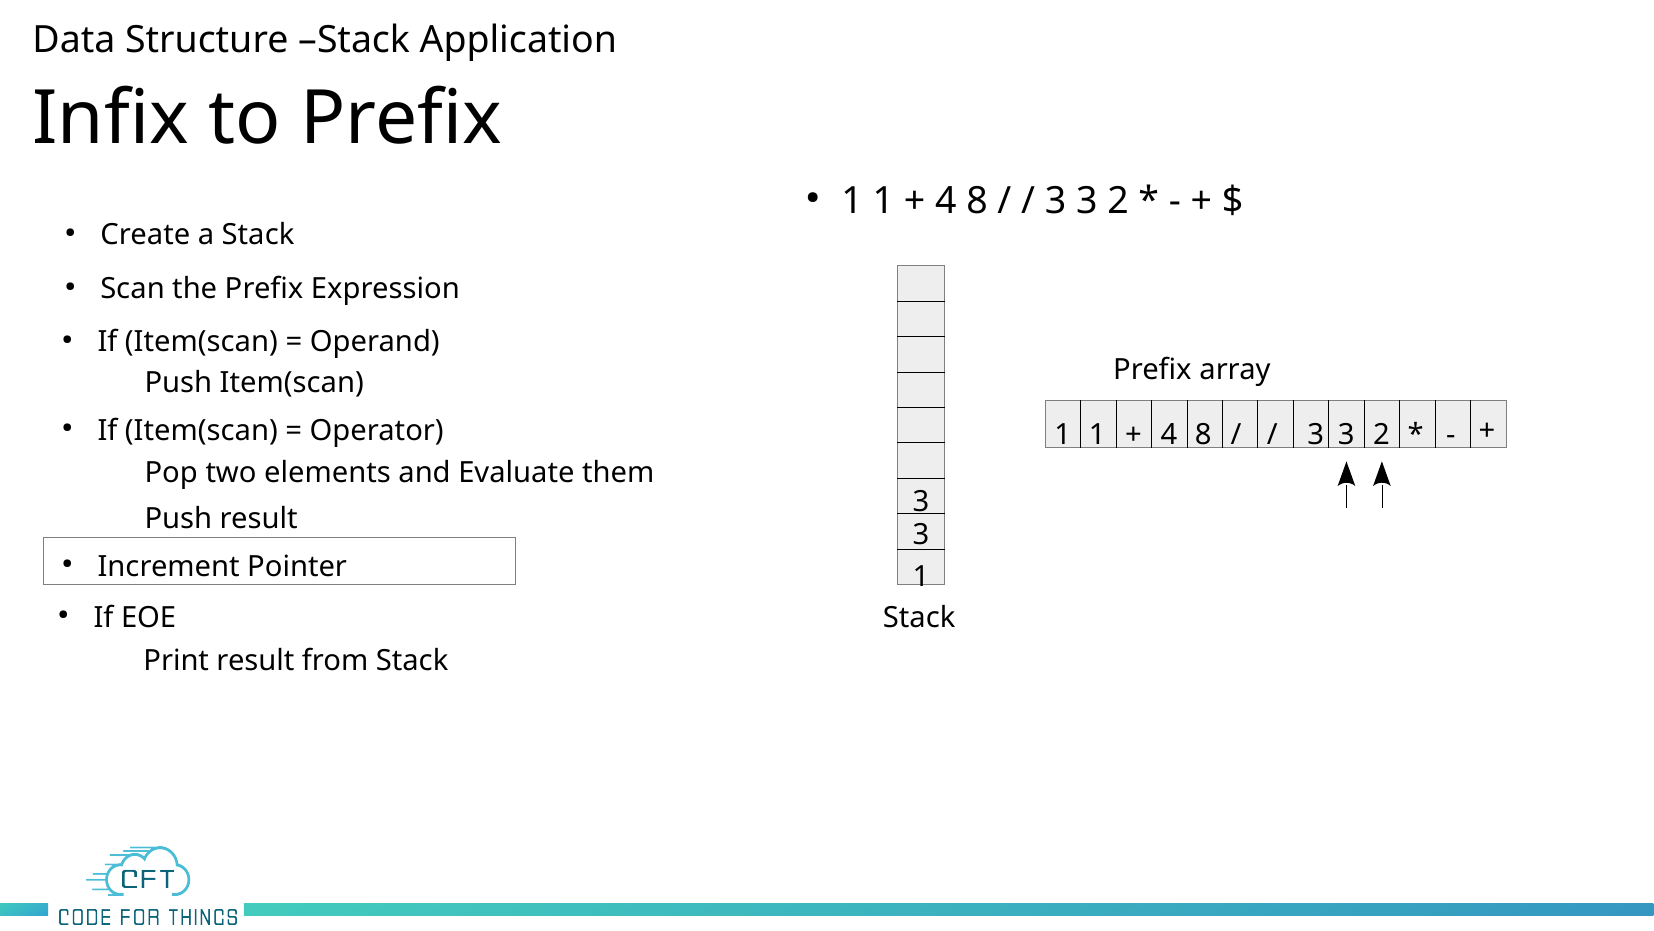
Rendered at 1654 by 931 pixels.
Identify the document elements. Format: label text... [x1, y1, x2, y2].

text_box Increment Pointer [47, 537, 621, 597]
text_box Create a Stack [50, 206, 355, 266]
text_box 1 [1074, 406, 1123, 456]
text_box 2 [1372, 406, 1407, 456]
text_box [897, 265, 945, 301]
text_box Scan the Prefix Expression [50, 259, 537, 319]
text_box [897, 302, 945, 336]
text_box If (Item(scan) = Operator) [47, 401, 496, 461]
text_box [1188, 400, 1222, 406]
text_box Push result [94, 490, 426, 550]
text_box [1152, 400, 1187, 406]
picture [59, 846, 237, 925]
text_box [897, 443, 945, 472]
text_box Push Item(scan) [94, 373, 426, 401]
text_box 1 [1039, 406, 1074, 456]
text_box [1223, 400, 1257, 406]
text_box 1 [897, 556, 946, 597]
text_box 1 1 + 4 8 / / 3 3 2 * - + $ [791, 165, 1377, 225]
text_box [1117, 400, 1151, 406]
text_box [1400, 400, 1435, 406]
text_box [897, 337, 945, 372]
text_box / [1229, 406, 1252, 456]
text_box [1365, 400, 1399, 406]
text_box Print result from Stack [93, 631, 615, 691]
text_box 3 [897, 472, 946, 506]
text_box Prefix array [1098, 341, 1312, 391]
text_box [897, 373, 945, 407]
text_box If (Item(scan) = Operand) [47, 312, 491, 373]
text_box 8 [1180, 406, 1229, 456]
text_box + [1463, 402, 1518, 452]
text_box 3 [1341, 406, 1372, 456]
text_box [897, 408, 945, 442]
text_box If EOE [43, 588, 375, 638]
text_box [1436, 400, 1470, 406]
text_box [1329, 400, 1364, 406]
text_box * [1407, 406, 1431, 456]
text_box + [1123, 406, 1145, 456]
text_box 3 [897, 506, 946, 556]
text_box [1258, 400, 1293, 406]
text_box Pop two elements and Evaluate them [94, 443, 709, 502]
text_box Stack [868, 588, 979, 638]
text_box [1081, 400, 1116, 406]
title Data Structure –Stack Application Infix to Prefix [32, 12, 1536, 166]
text_box [1045, 400, 1080, 406]
text_box 3 [1292, 406, 1341, 456]
text_box - [1431, 406, 1472, 456]
text_box [1294, 400, 1328, 406]
text_box / [1252, 406, 1292, 456]
text_box 4 [1145, 406, 1180, 456]
text_box [43, 537, 47, 585]
